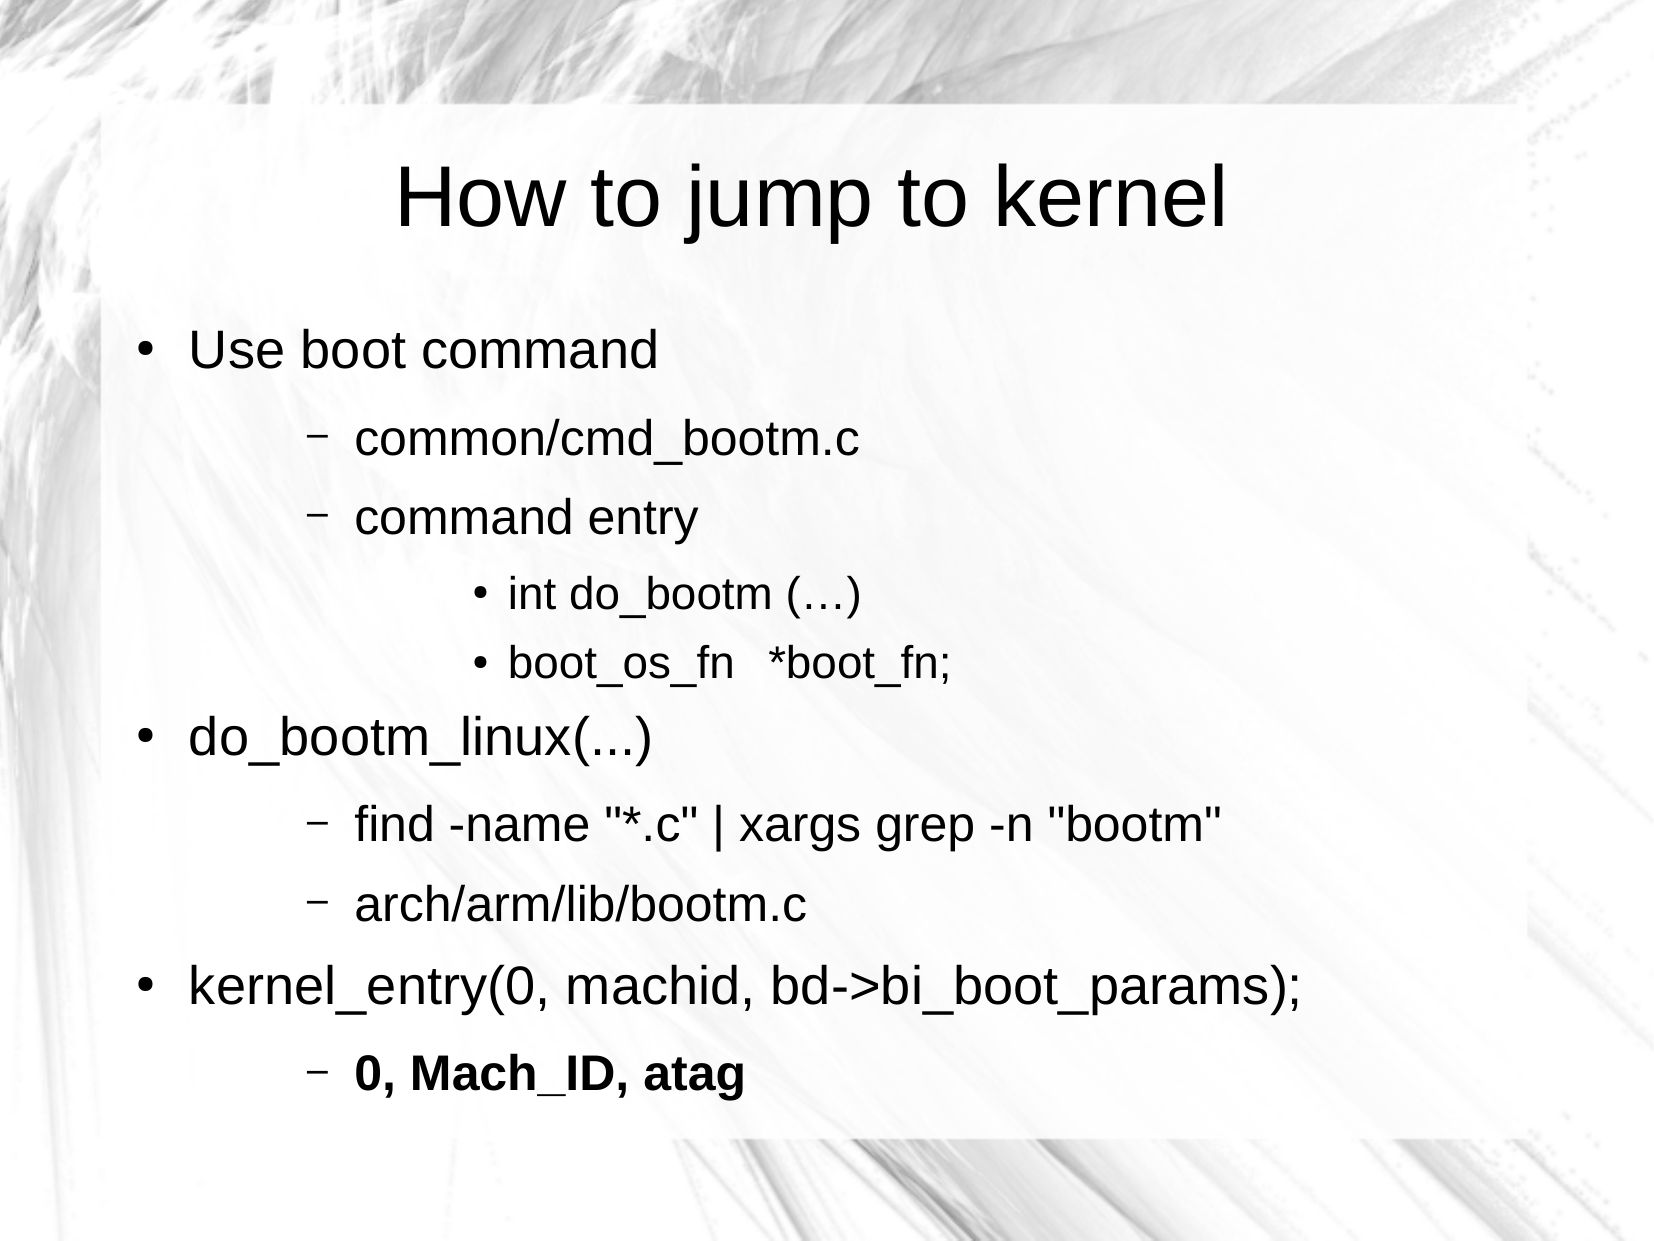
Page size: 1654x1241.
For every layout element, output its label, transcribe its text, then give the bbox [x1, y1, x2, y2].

list Use boot command common/cmd_bootm.c command entry int do_bootm (…) boot_os_fn *boot_fn; do_bootm_linux(...) find -name "*.c" | xargs grep -n "bootm" arch/arm/lib/bootm.c kernel_entry(0, machid, bd->bi_boot_params); 0, Mach_ID, atag [118, 319, 1571, 1102]
picture [0, 0, 1654, 1241]
title How to jump to kernel [118, 112, 1506, 281]
